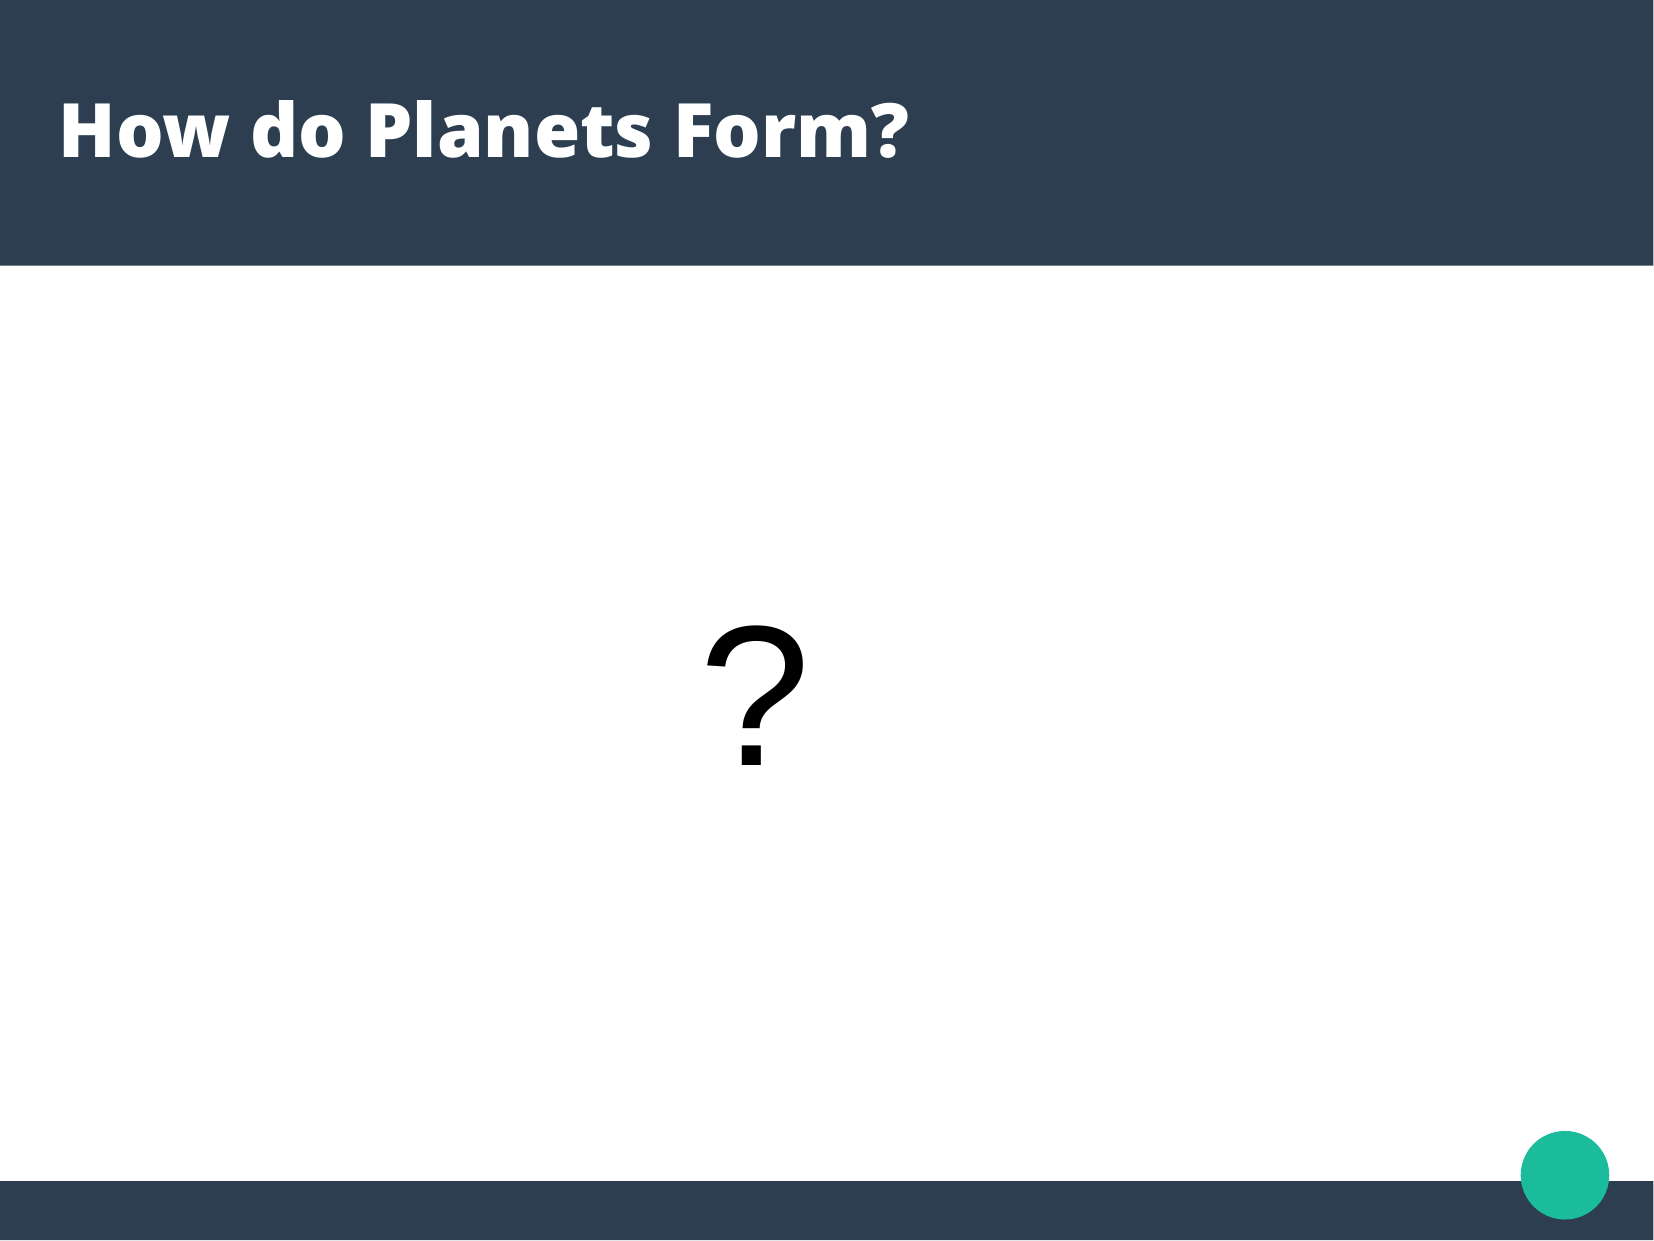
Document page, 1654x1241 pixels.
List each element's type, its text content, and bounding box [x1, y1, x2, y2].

title How do Planets Form? [59, 49, 1595, 207]
text_box ? [685, 576, 1453, 815]
